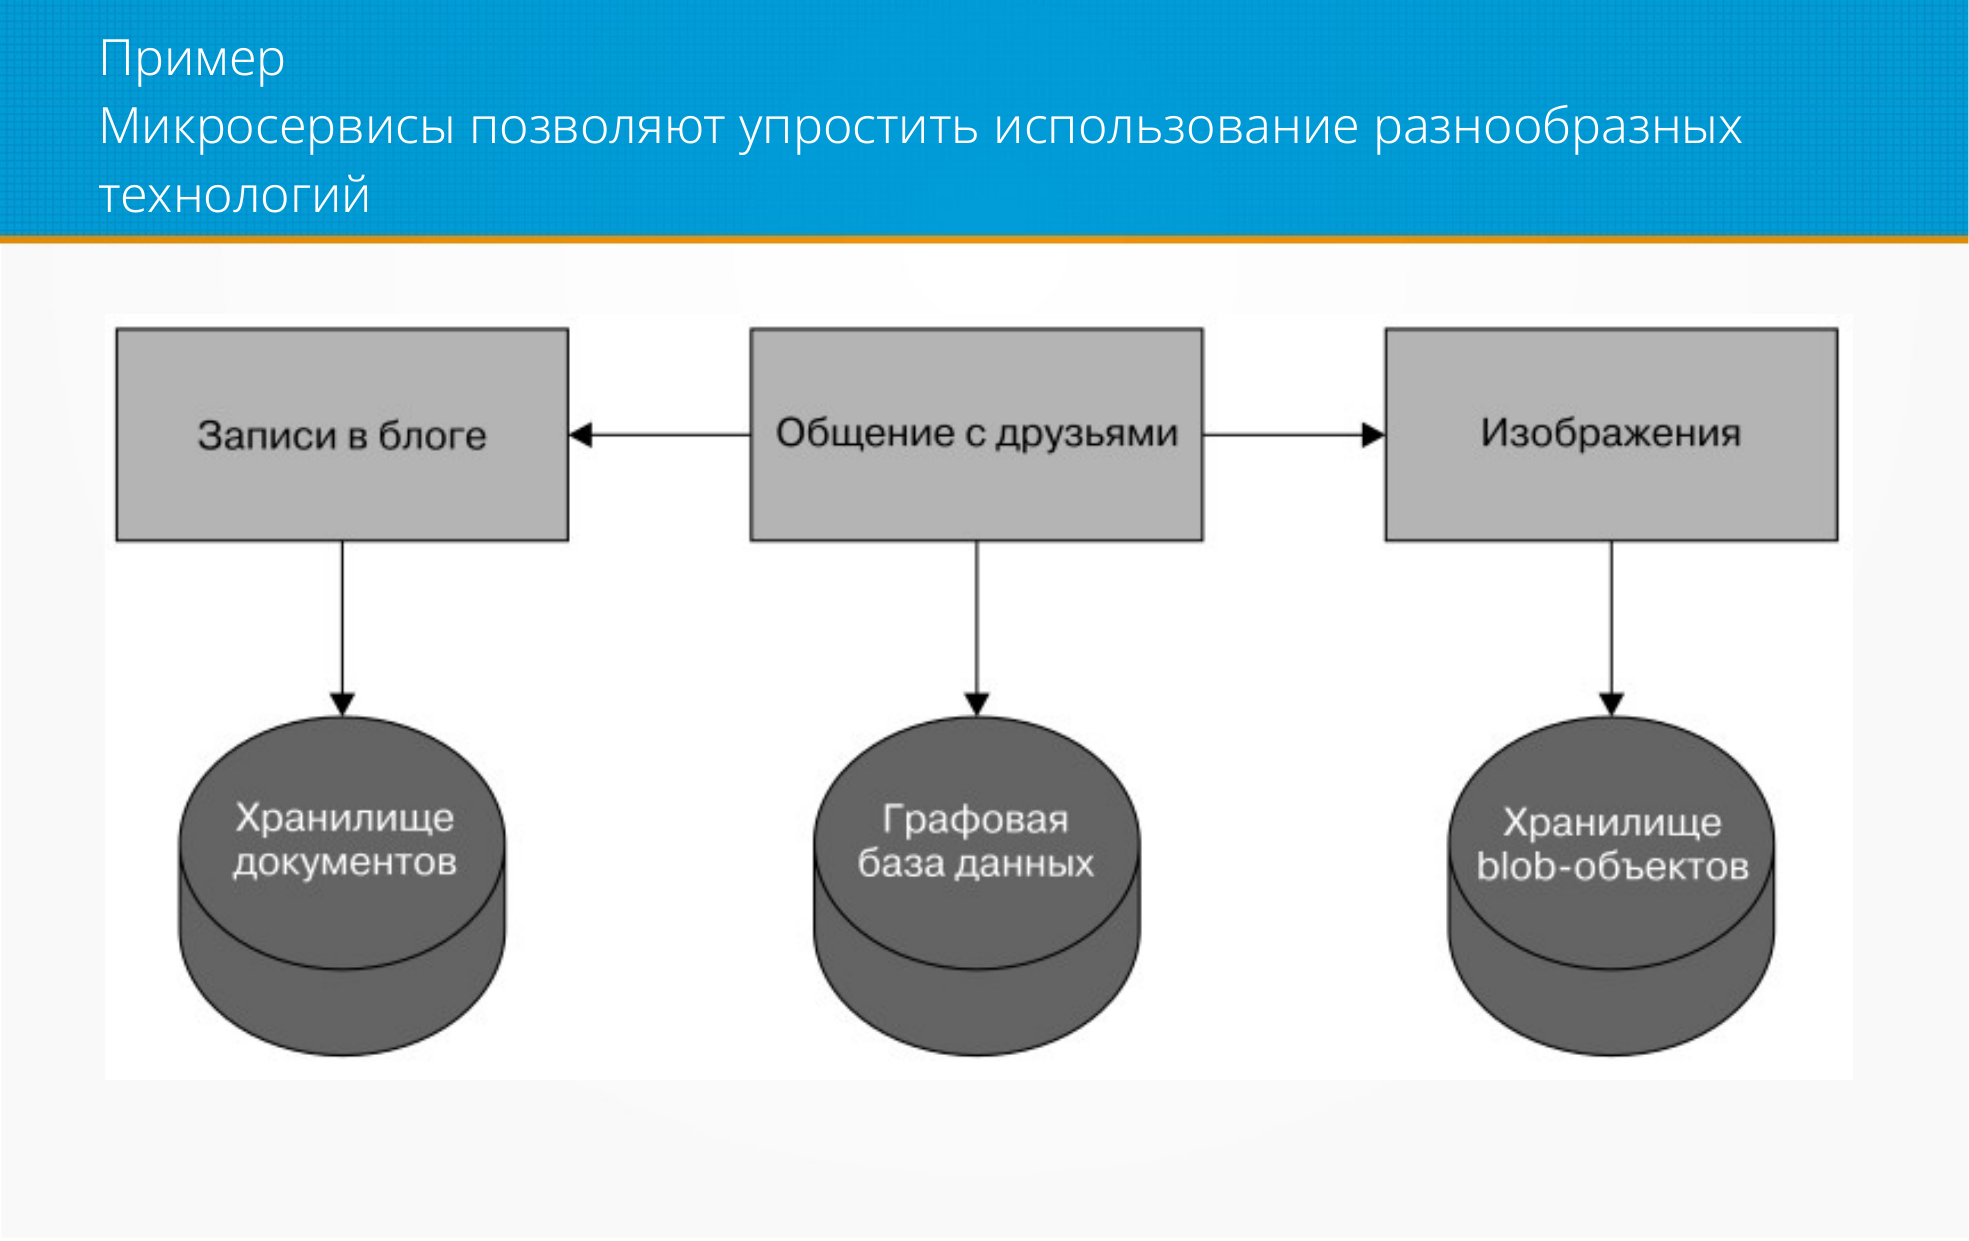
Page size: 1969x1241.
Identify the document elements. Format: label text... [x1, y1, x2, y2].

title Пример Микросервисы позволяют упростить использование разнообразных технологий [98, 19, 1870, 227]
picture [0, 233, 1969, 1241]
